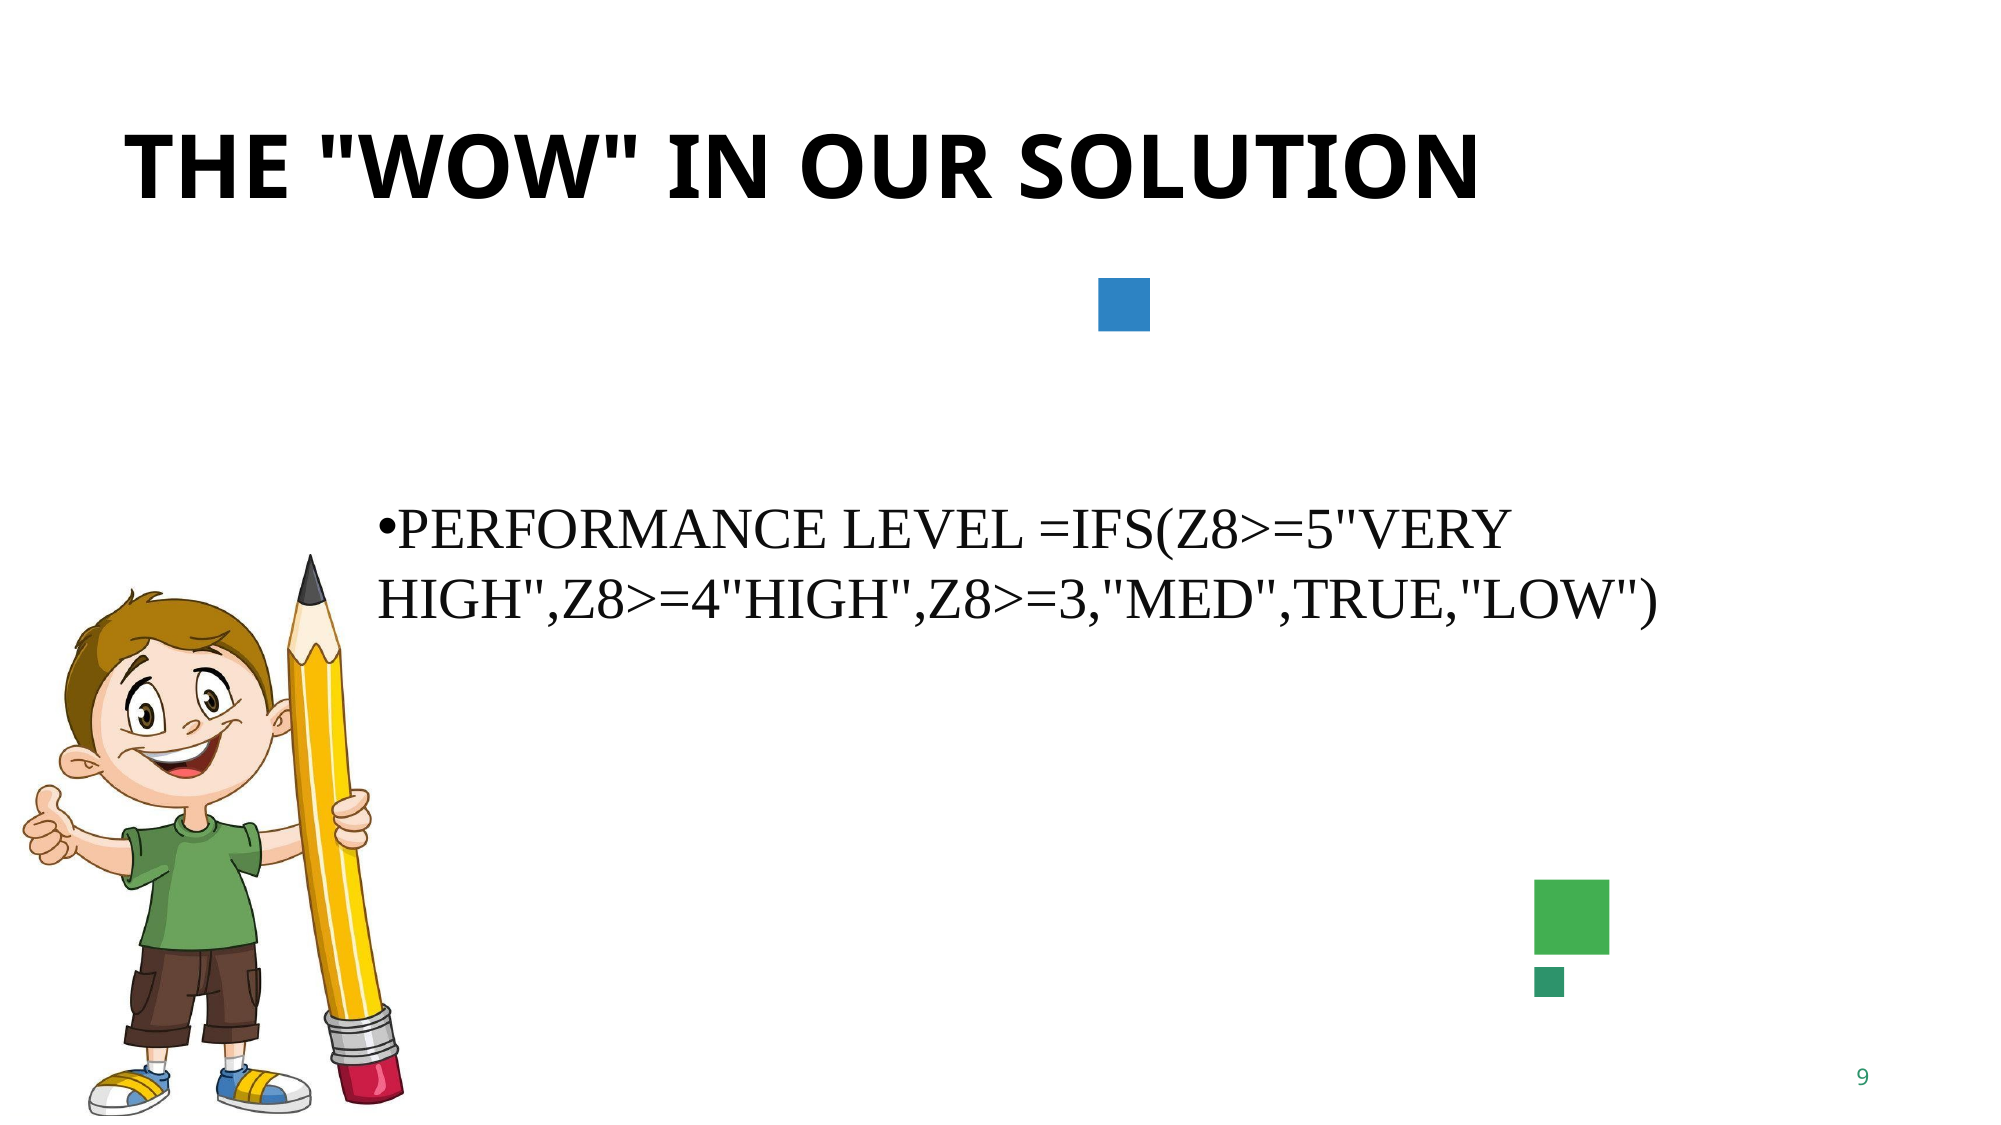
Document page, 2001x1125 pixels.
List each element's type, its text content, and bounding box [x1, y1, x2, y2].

text_box [1534, 967, 1565, 997]
text_box PERFORMANCE LEVEL =IFS(Z8>=5"VERY HIGH",Z8>=4"HIGH",Z8>=3,"MED",TRUE,"LOW") [362, 483, 1763, 640]
title THE "WOW" IN OUR SOLUTION [121, 107, 1513, 218]
text_box 9 [1849, 1061, 1888, 1094]
text_box [1534, 879, 1610, 955]
text_box [1098, 278, 1150, 332]
picture [10, 554, 416, 1116]
